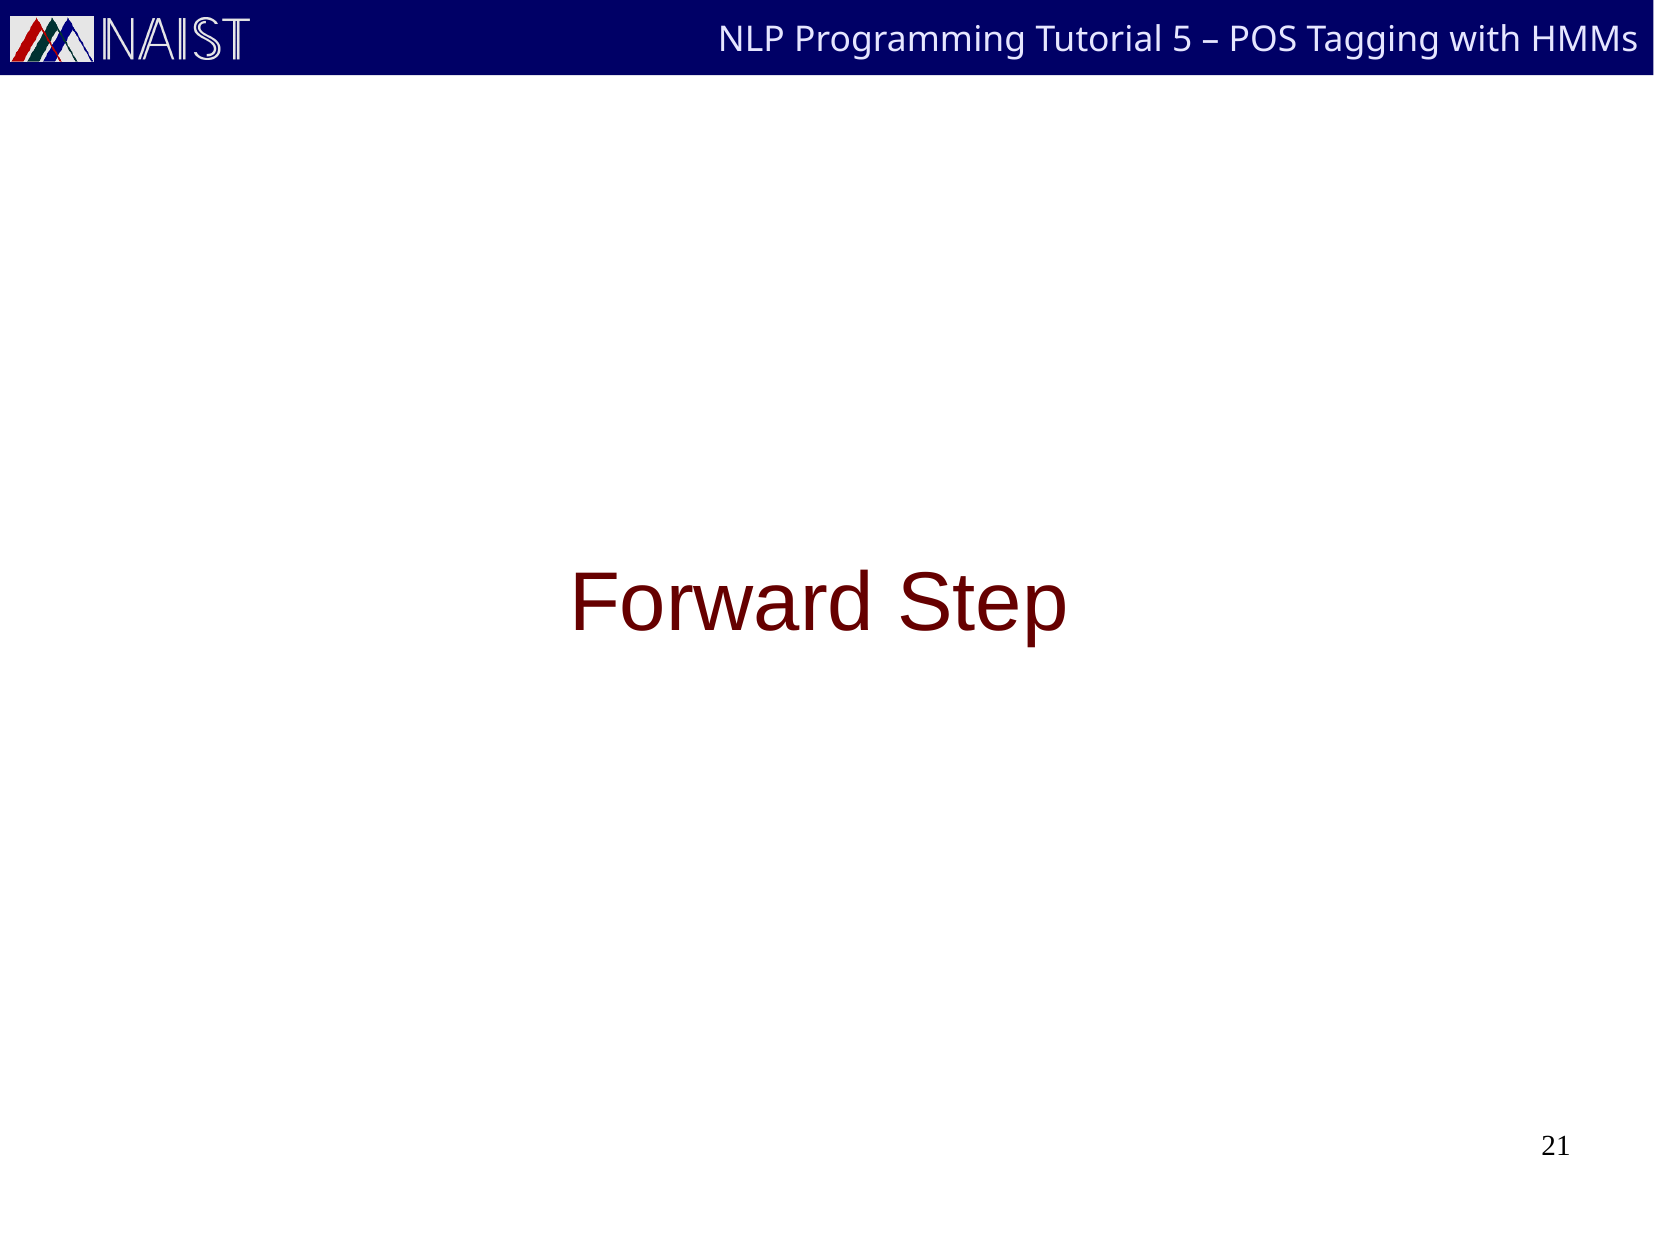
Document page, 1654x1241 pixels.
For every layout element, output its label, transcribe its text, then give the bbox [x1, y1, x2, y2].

title Forward Step [75, 506, 1564, 698]
picture [10, 16, 94, 62]
picture [102, 17, 251, 60]
